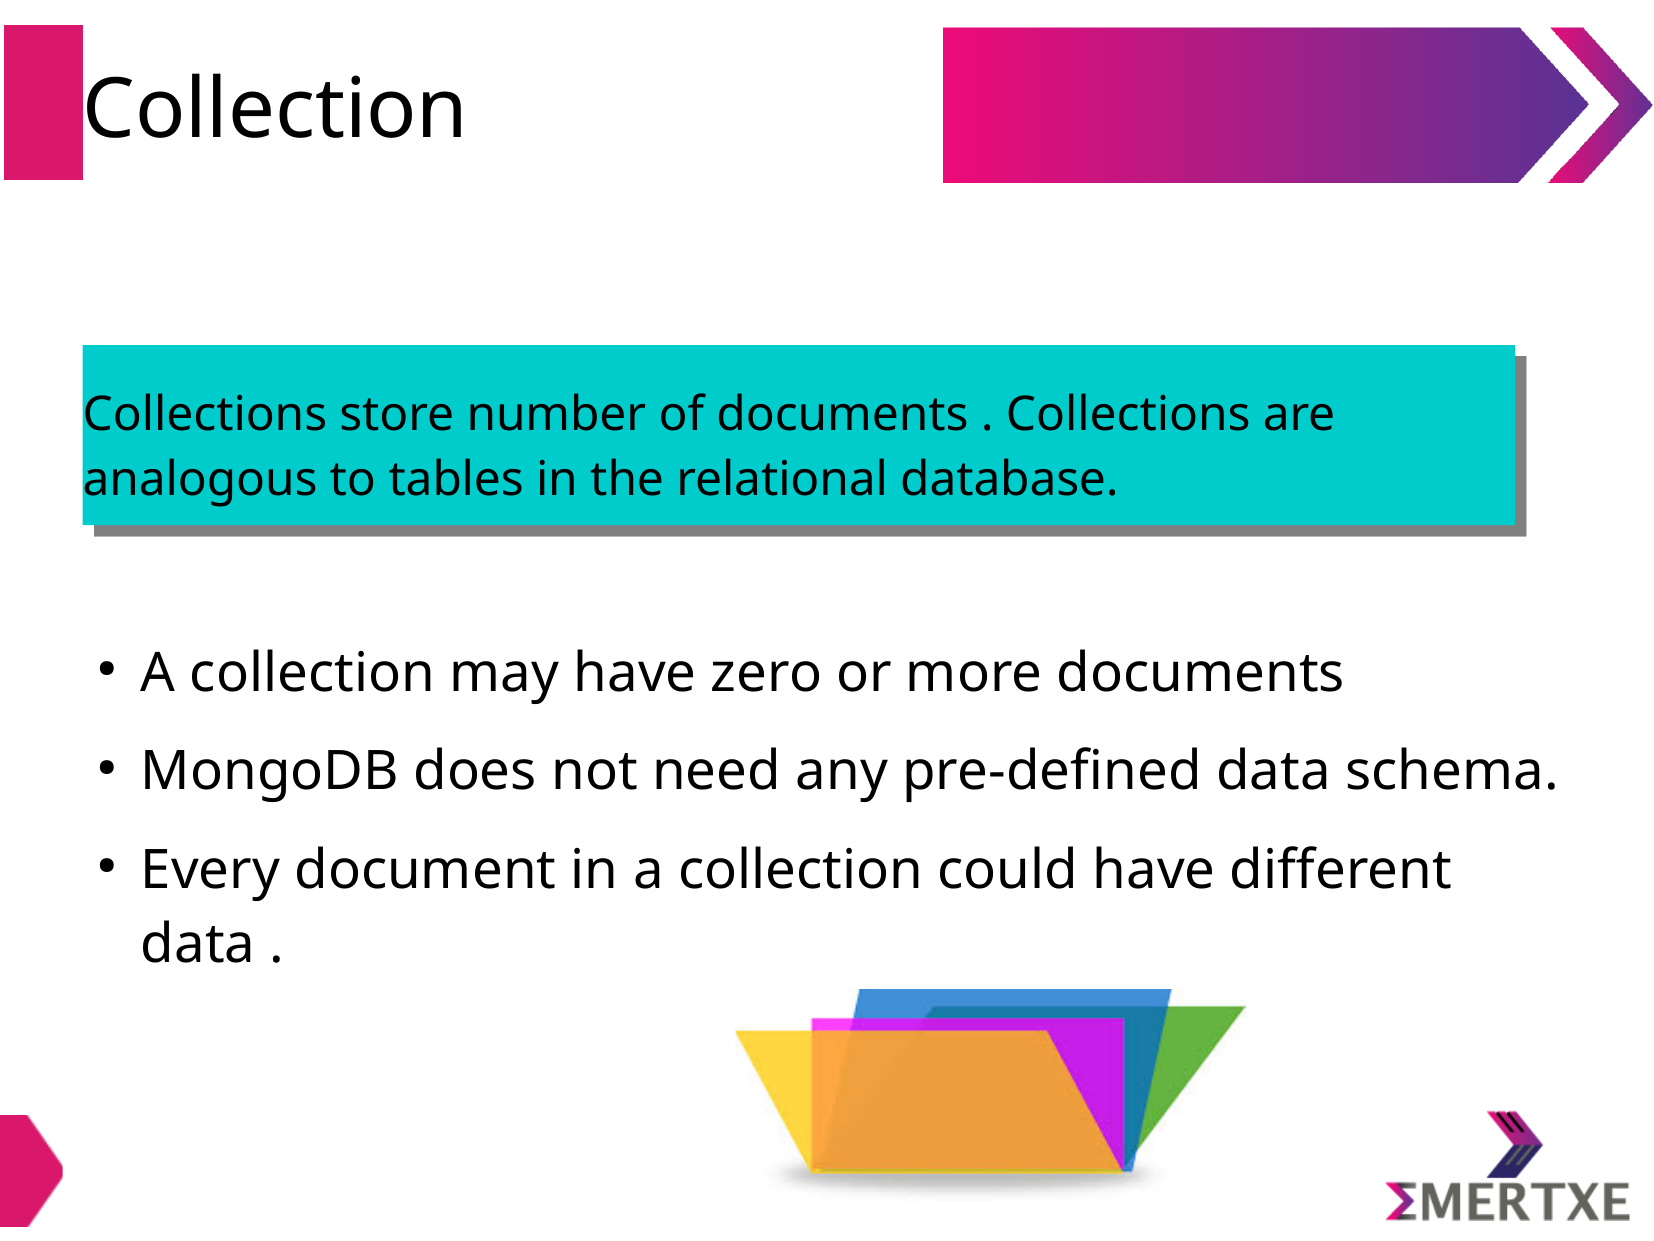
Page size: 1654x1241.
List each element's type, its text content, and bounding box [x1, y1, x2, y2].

picture [1571, 27, 1653, 183]
list Collections store number of documents . Collections are analogous to tables in the relational database. A collection may have zero or more documents MongoDB does not need any pre-defined data schema. Every document in a collection could have different data . [82, 290, 1571, 1010]
picture [1385, 1107, 1631, 1221]
title Collection [82, 2, 1571, 210]
picture [735, 989, 1246, 1204]
